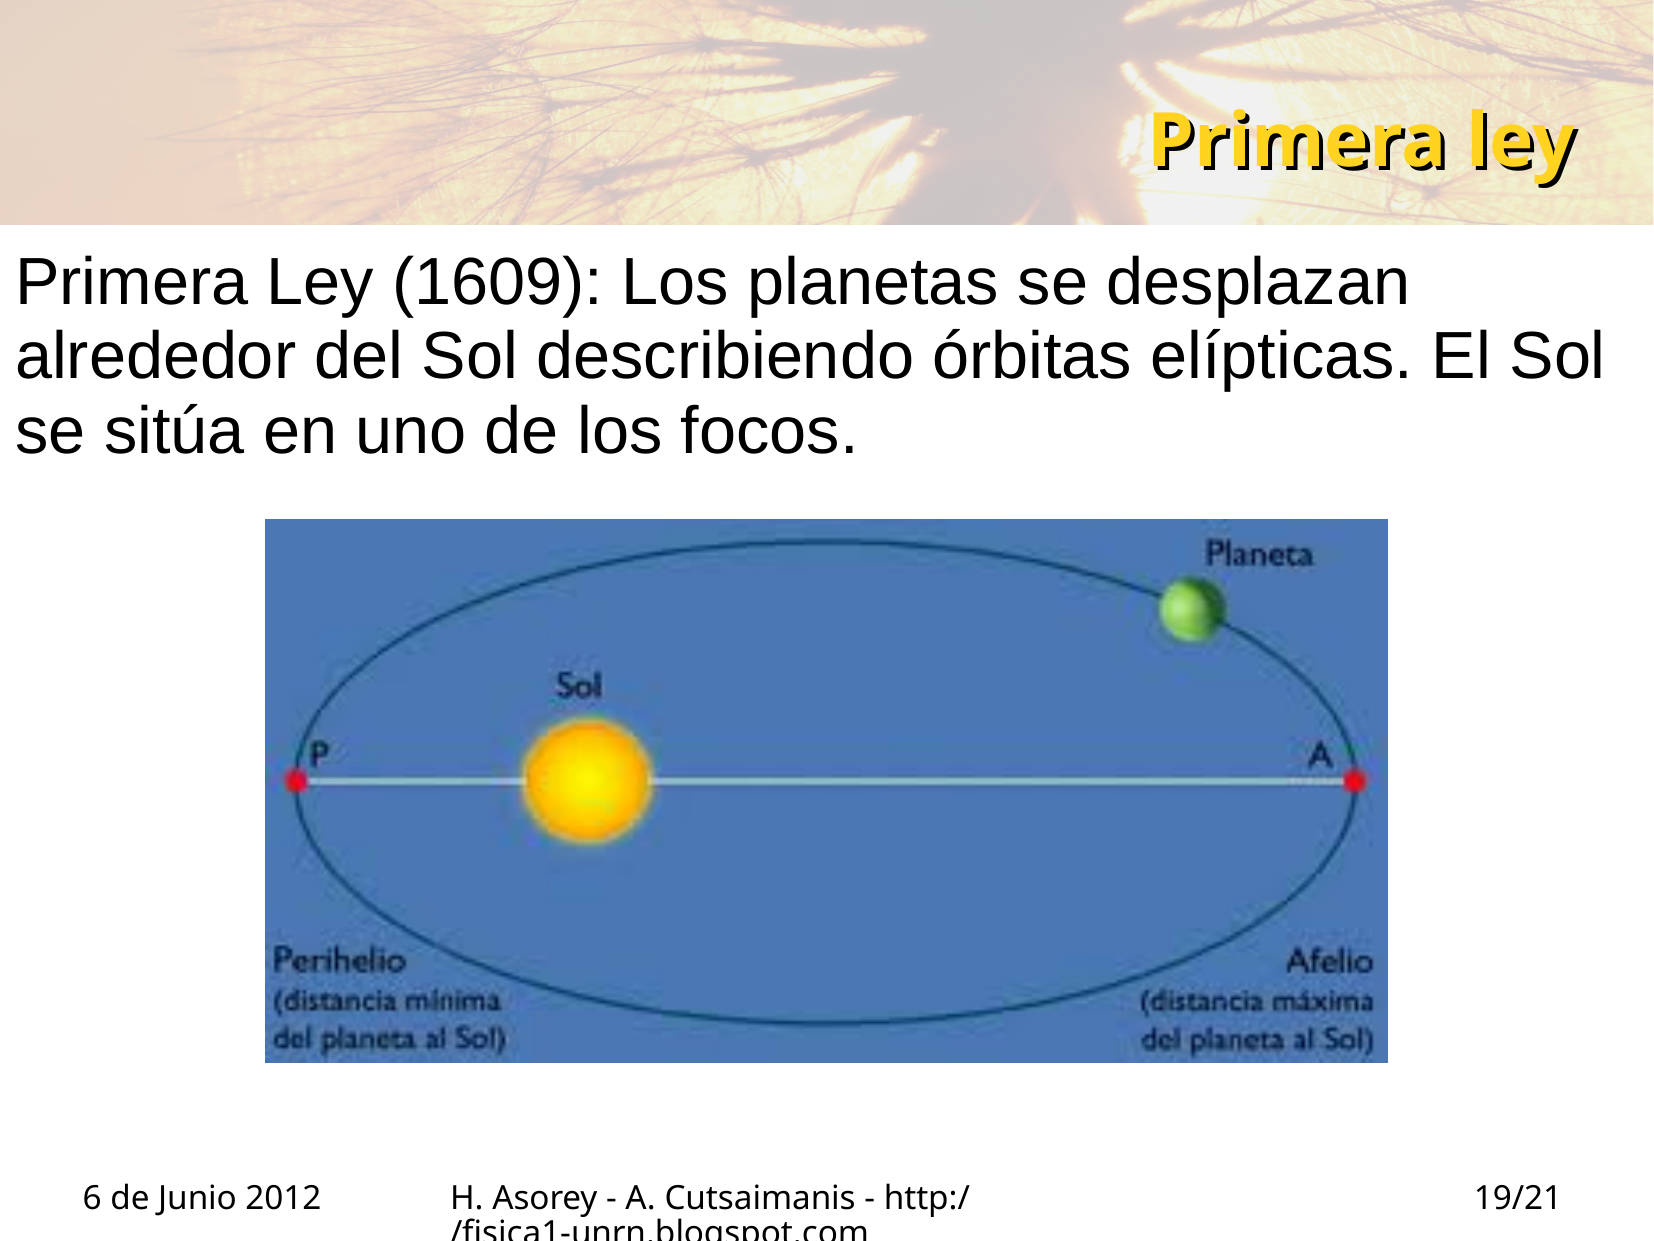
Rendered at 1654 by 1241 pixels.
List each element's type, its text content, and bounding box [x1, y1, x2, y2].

text_box Primera Ley (1609): Los planetas se desplazan alrededor del Sol describiendo órbitas elípticas. El Sol se sitúa en uno de los focos. [0, 236, 1654, 476]
picture [0, 0, 1654, 225]
title Primera ley [86, 49, 1576, 226]
picture [265, 519, 1388, 1063]
